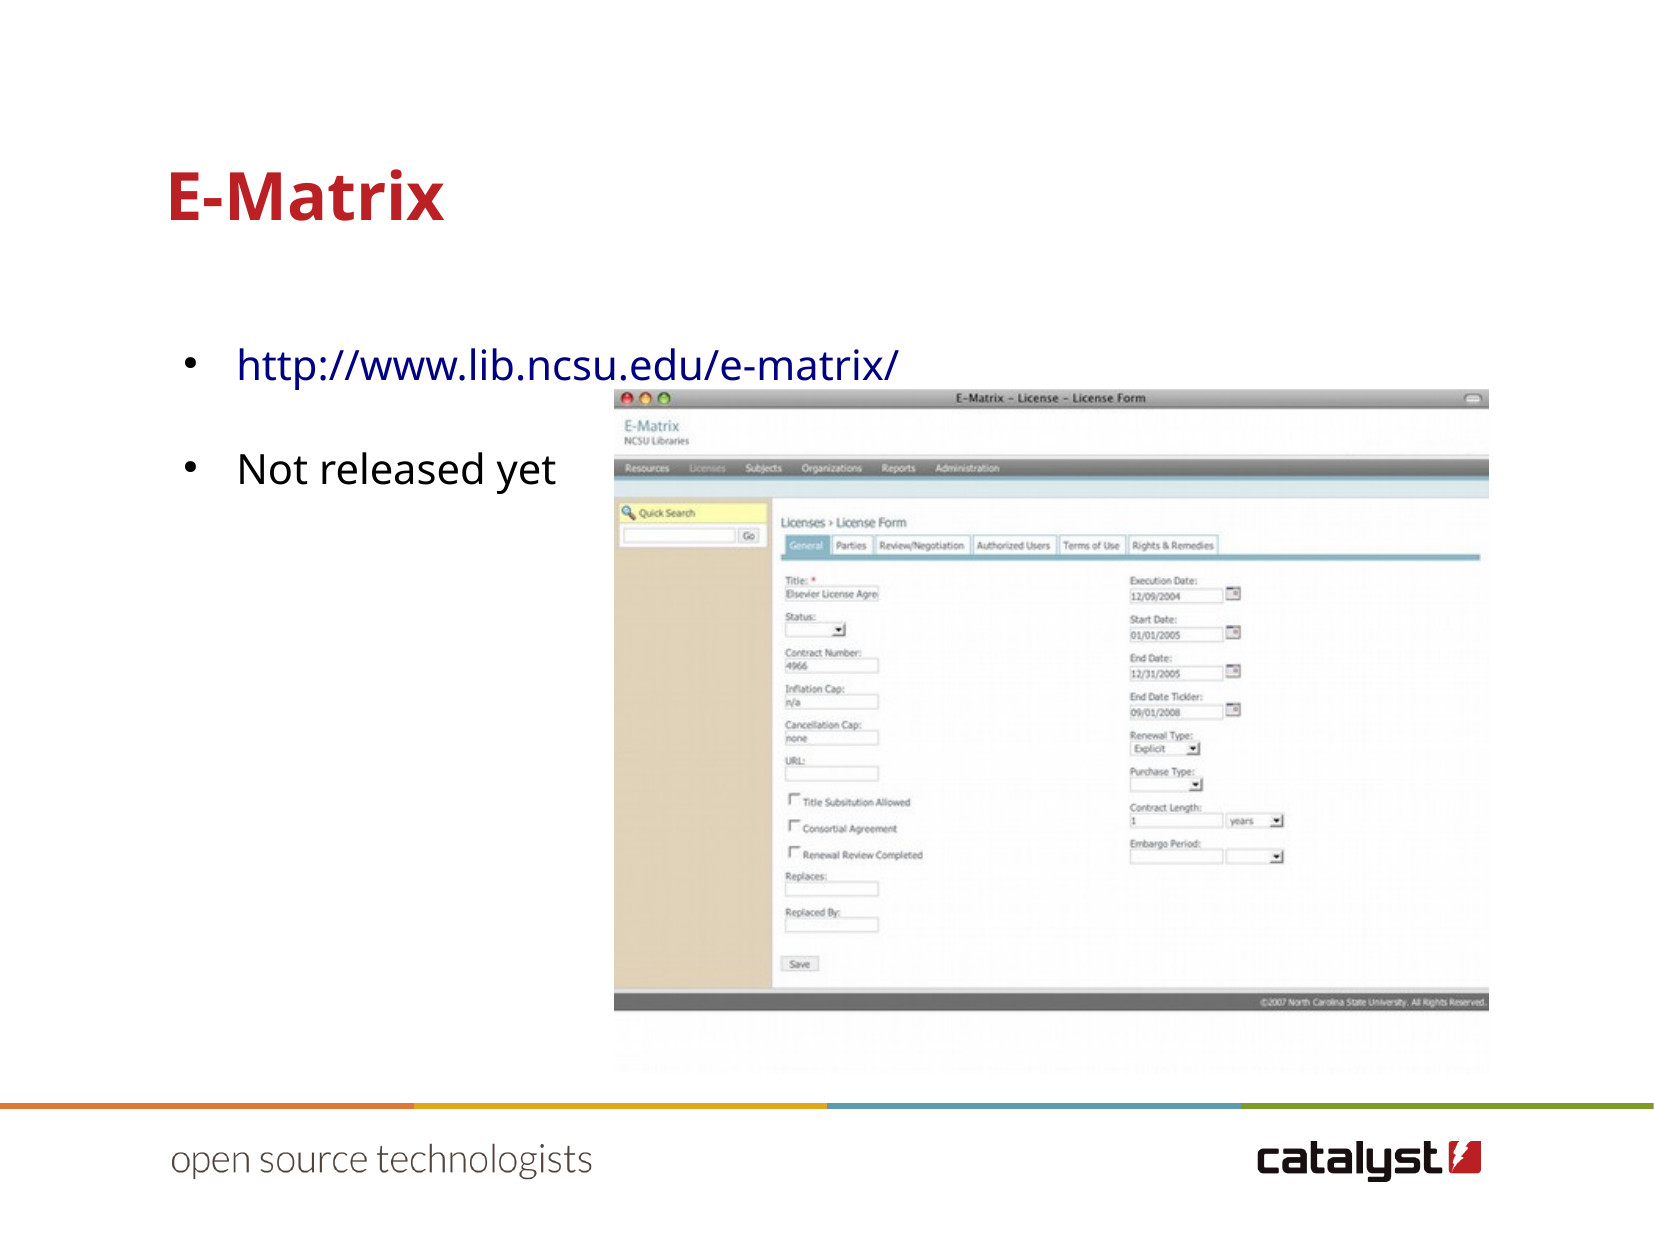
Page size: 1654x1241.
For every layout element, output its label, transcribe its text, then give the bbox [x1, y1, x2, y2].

list http://www.lib.ncsu.edu/e-matrix/ Not released yet [165, 307, 1489, 1027]
picture [614, 389, 1489, 1075]
title E-Matrix [165, 90, 1489, 298]
picture [0, 1103, 1654, 1182]
